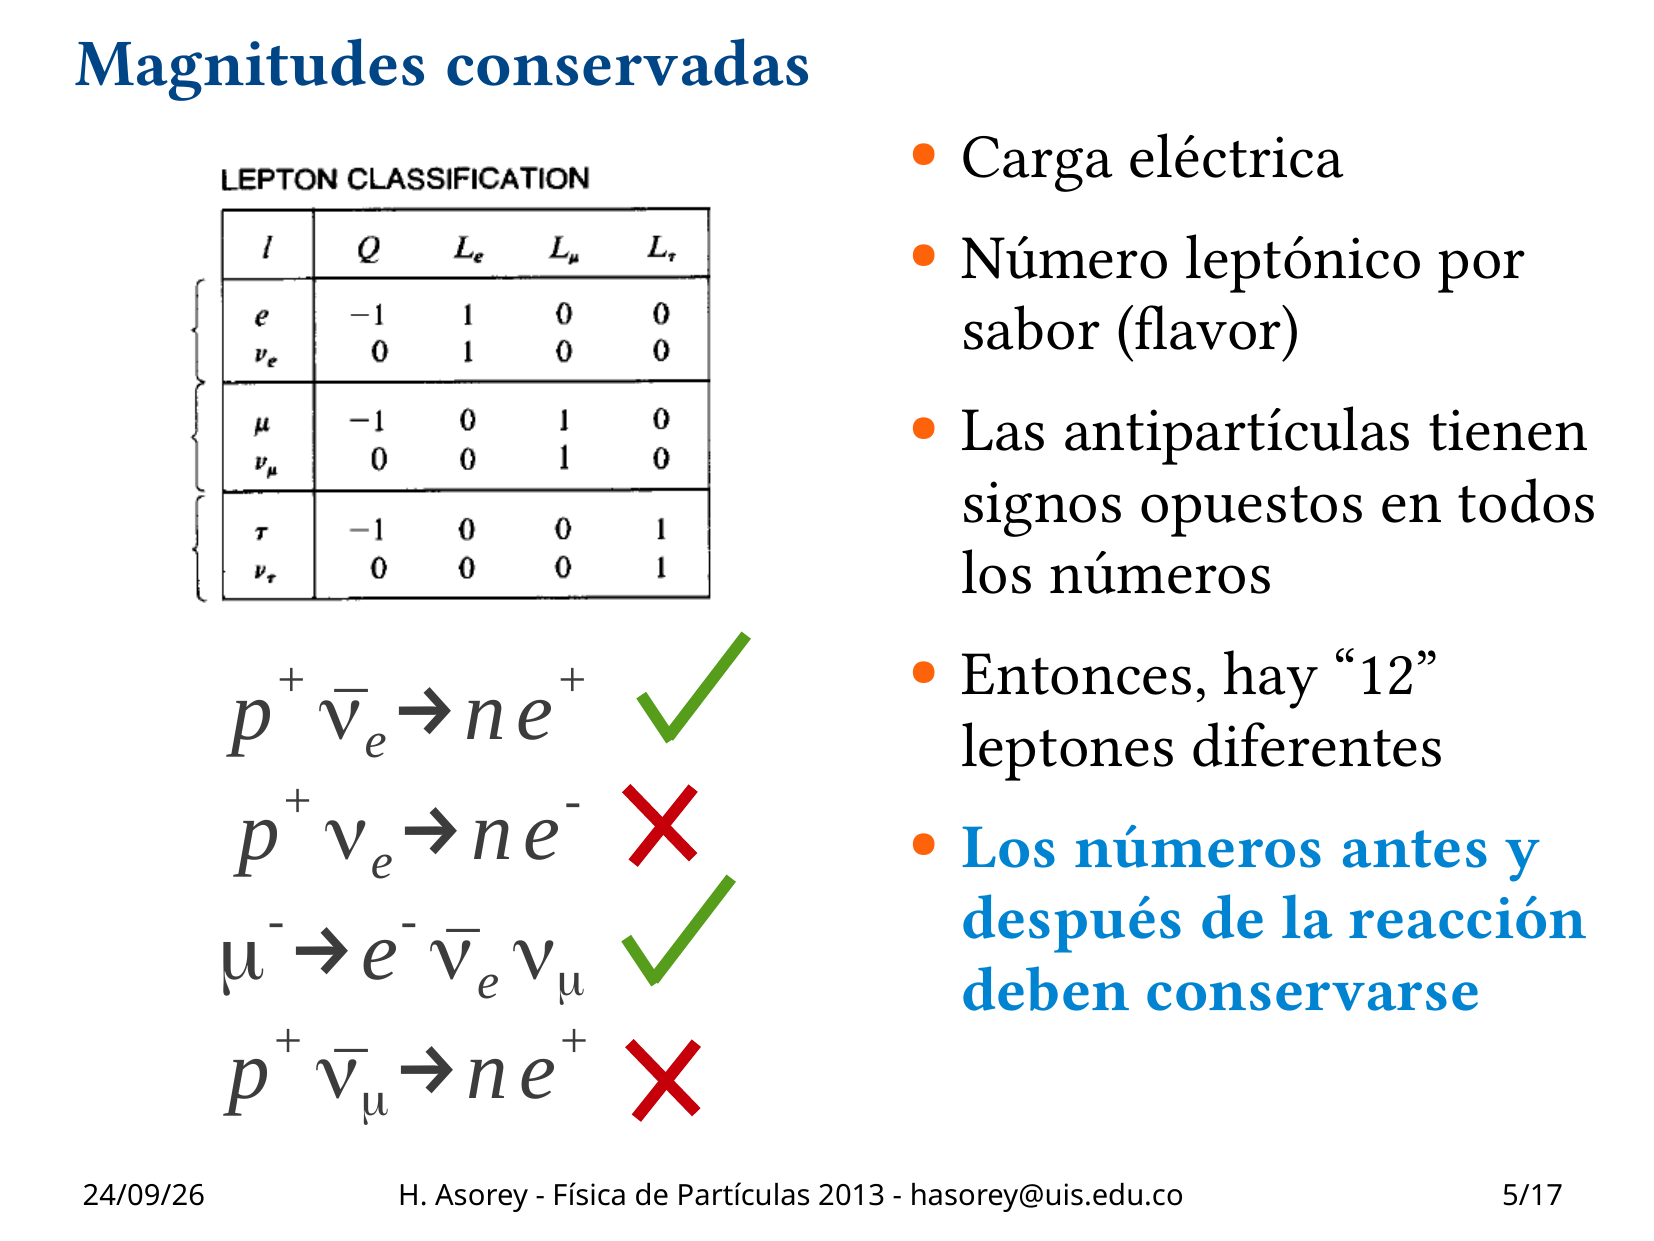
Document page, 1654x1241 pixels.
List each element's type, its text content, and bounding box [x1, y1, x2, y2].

picture [143, 150, 748, 630]
list Carga eléctrica Número leptónico por sabor (flavor) Las antipartículas tienen signos opuestos en todos los números Entonces, hay “12” leptones diferentes Los números antes y después de la reacción deben conservarse [878, 121, 1606, 1126]
title Magnitudes conservadas [75, 13, 1564, 115]
chart [210, 653, 597, 1129]
